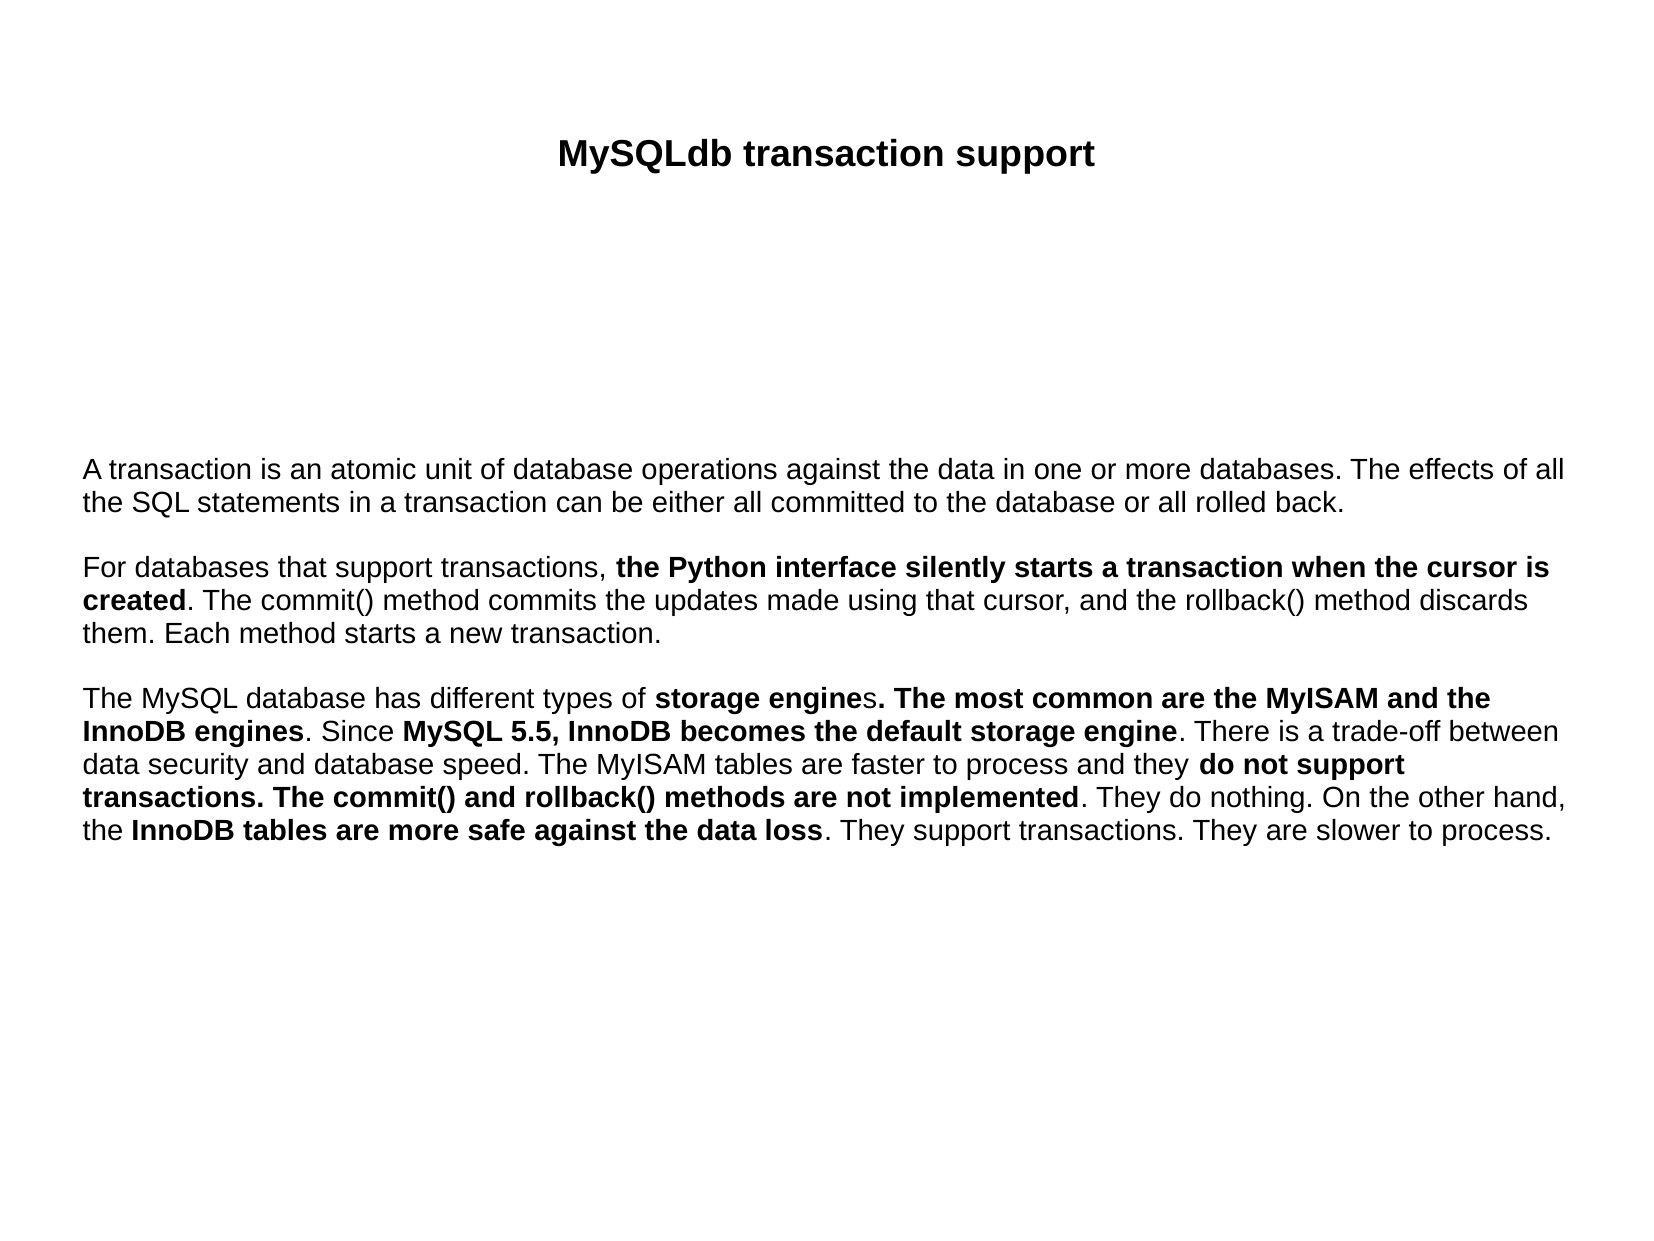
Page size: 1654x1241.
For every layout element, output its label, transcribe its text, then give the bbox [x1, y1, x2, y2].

subtitle A transaction is an atomic unit of database operations against the data in one or more databases. The effects of all the SQL statements in a transaction can be either all committed to the database or all rolled back. For databases that support transactions, the Python interface silently starts a transaction when the cursor is created. The commit() method commits the updates made using that cursor, and the rollback() method discards them. Each method starts a new transaction. The MySQL database has different types of storage engines. The most common are the MyISAM and the InnoDB engines. Since MySQL 5.5, InnoDB becomes the default storage engine. There is a trade-off between data security and database speed. The MyISAM tables are faster to process and they do not support transactions. The commit() and rollback() methods are not implemented. They do nothing. On the other hand, the InnoDB tables are more safe against the data loss. They support transactions. They are slower to process. [82, 290, 1571, 1010]
title MySQLdb transaction support [82, 49, 1571, 257]
